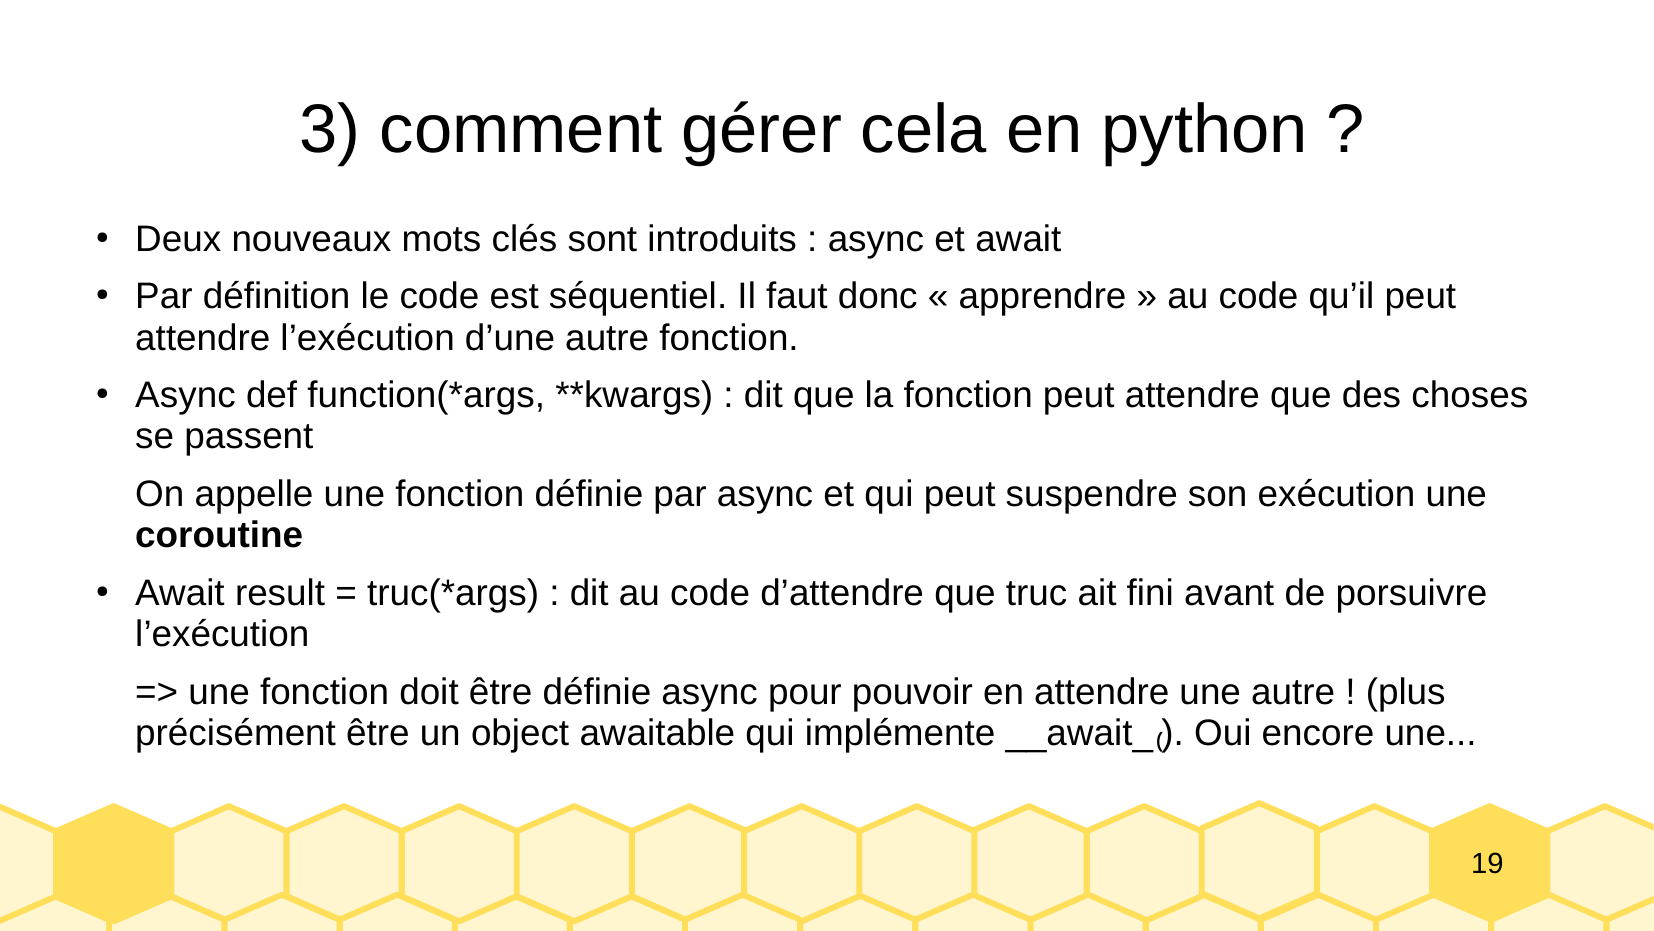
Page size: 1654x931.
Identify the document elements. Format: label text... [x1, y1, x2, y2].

list Deux nouveaux mots clés sont introduits : async et await Par définition le code est séquentiel. Il faut donc « apprendre » au code qu’il peut attendre l’exécution d’une autre fonction. Async def function(*args, **kwargs) : dit que la fonction peut attendre que des choses se passent On appelle une fonction définie par async et qui peut suspendre son exécution une coroutine Await result = truc(*args) : dit au code d’attendre que truc ait fini avant de porsuivre l’exécution => une fonction doit être définie async pour pouvoir en attendre une autre ! (plus précisément être un object awaitable qui implémente __await_₍). Oui encore une... [82, 217, 1571, 758]
title 3) comment gérer cela en python ? [88, 51, 1577, 207]
